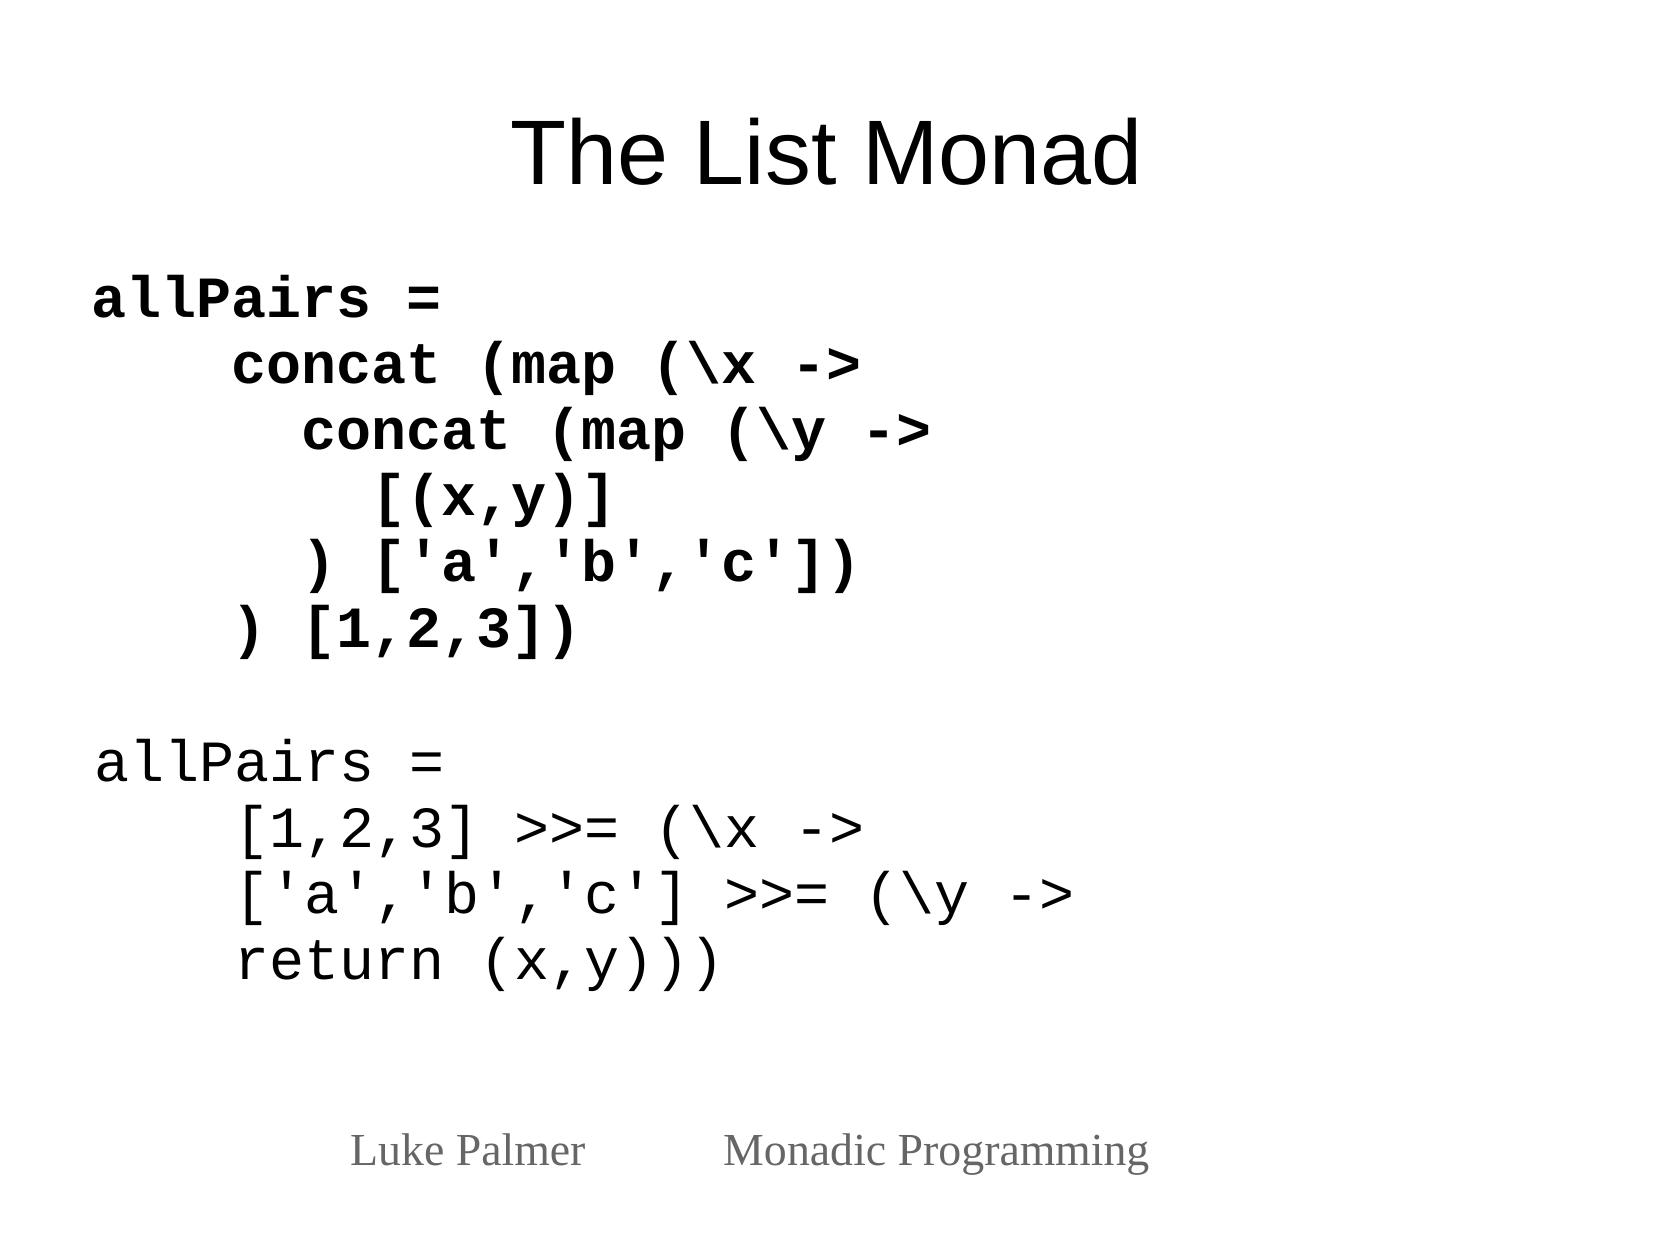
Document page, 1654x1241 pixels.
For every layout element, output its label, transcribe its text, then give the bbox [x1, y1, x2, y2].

text_box allPairs = [1,2,3] >>= (\x -> ['a','b','c'] >>= (\y -> return (x,y))) [78, 723, 1654, 1006]
text_box allPairs = concat (map (\x -> concat (map (\y -> [(x,y)] ) ['a','b','c']) ) [1,2,3]) [75, 260, 1651, 675]
title The List Monad [82, 49, 1571, 257]
